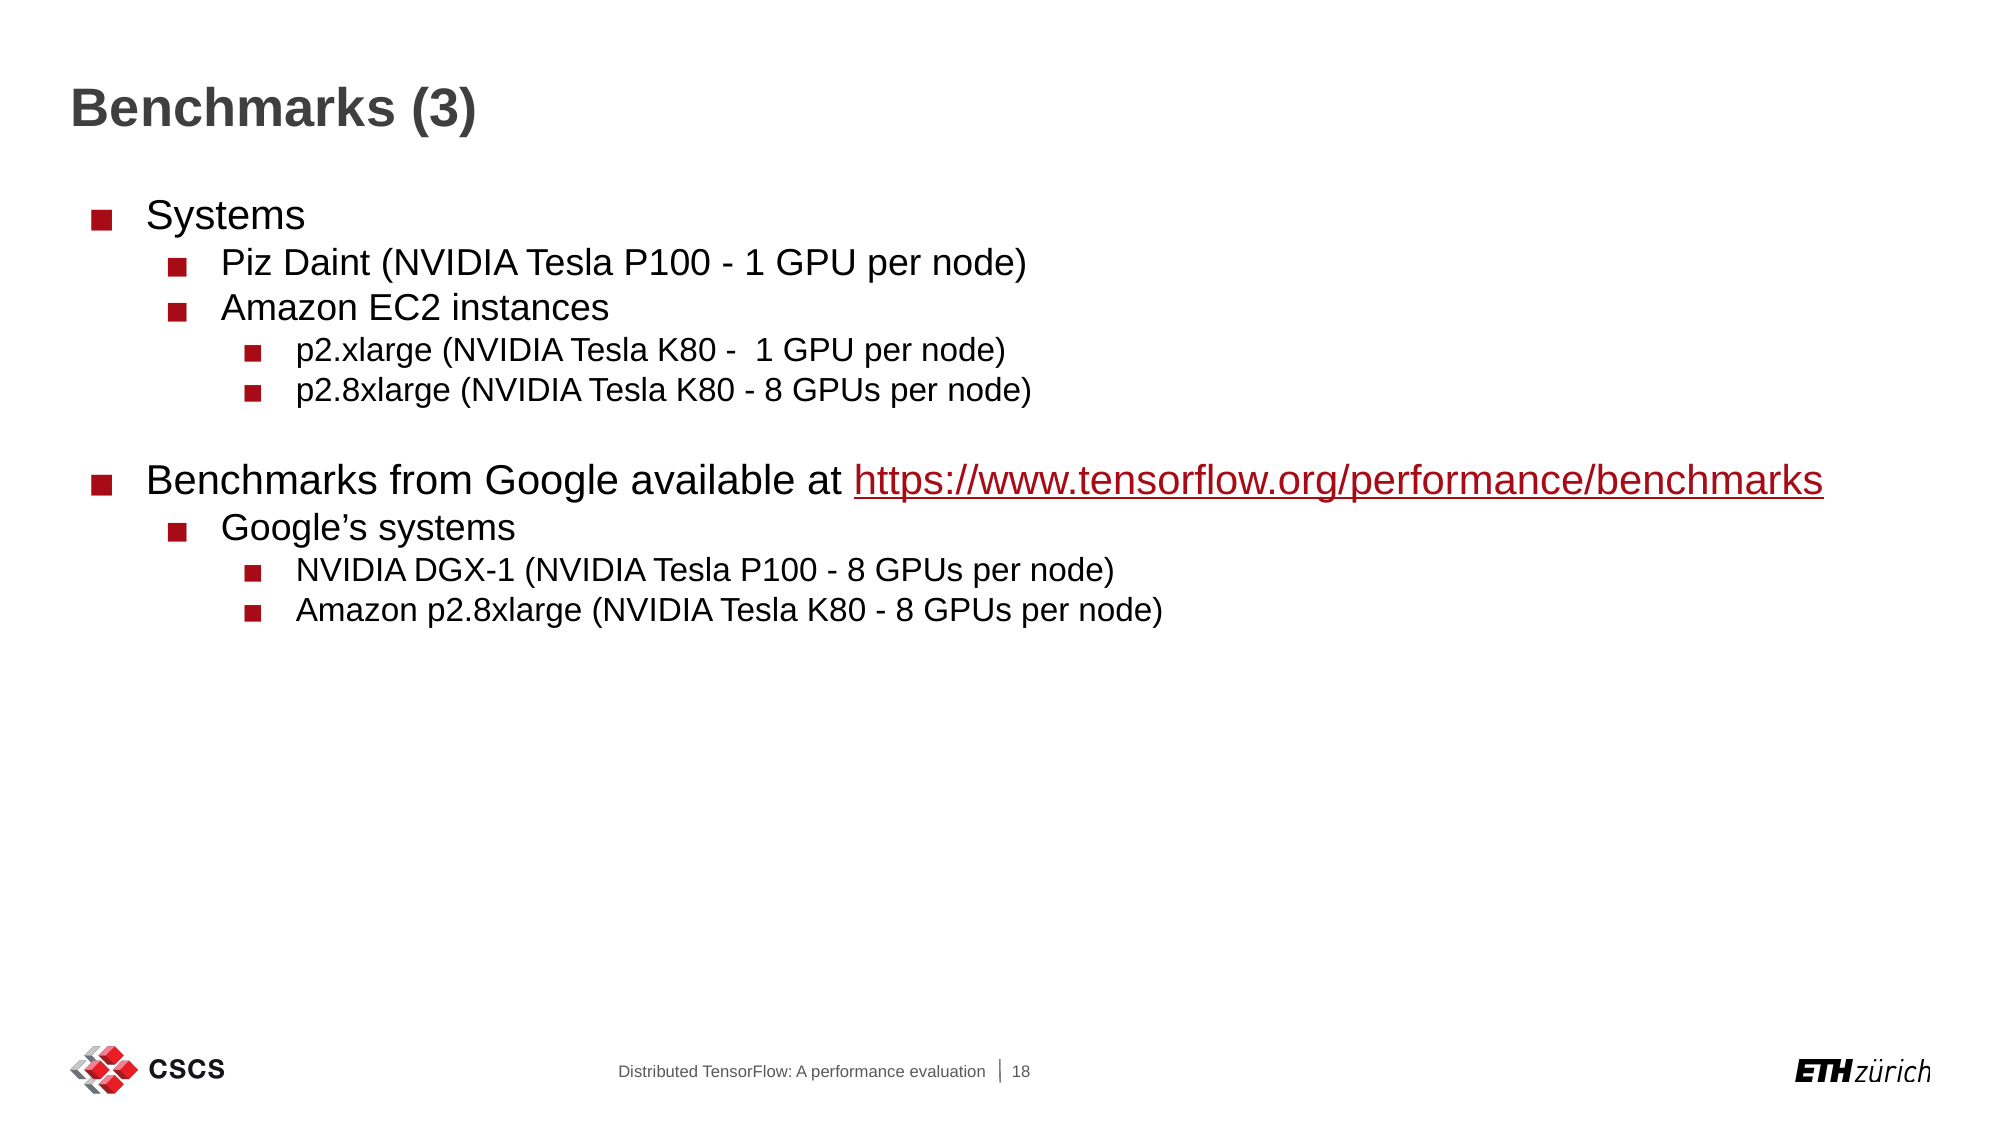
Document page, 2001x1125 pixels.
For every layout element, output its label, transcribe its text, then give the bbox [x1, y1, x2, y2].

picture [1795, 1059, 1930, 1082]
footer Distributed TensorFlow: A performance evaluation [322, 1059, 998, 1083]
picture [57, 1033, 236, 1106]
list Systems Piz Daint (NVIDIA Tesla P100 - 1 GPU per node) Amazon EC2 instances p2.xlarge (NVIDIA Tesla K80 - 1 GPU per node) p2.8xlarge (NVIDIA Tesla K80 - 8 GPUs per node) Benchmarks from Google available at https://www.tensorflow.org/performance/benchmarks Google’s systems NVIDIA DGX-1 (NVIDIA Tesla P100 - 8 GPUs per node) Amazon p2.8xlarge (NVIDIA Tesla K80 - 8 GPUs per node) [70, 178, 1930, 1022]
title Benchmarks (3) [70, 7, 1930, 149]
slide_number <number> [999, 1059, 1063, 1083]
